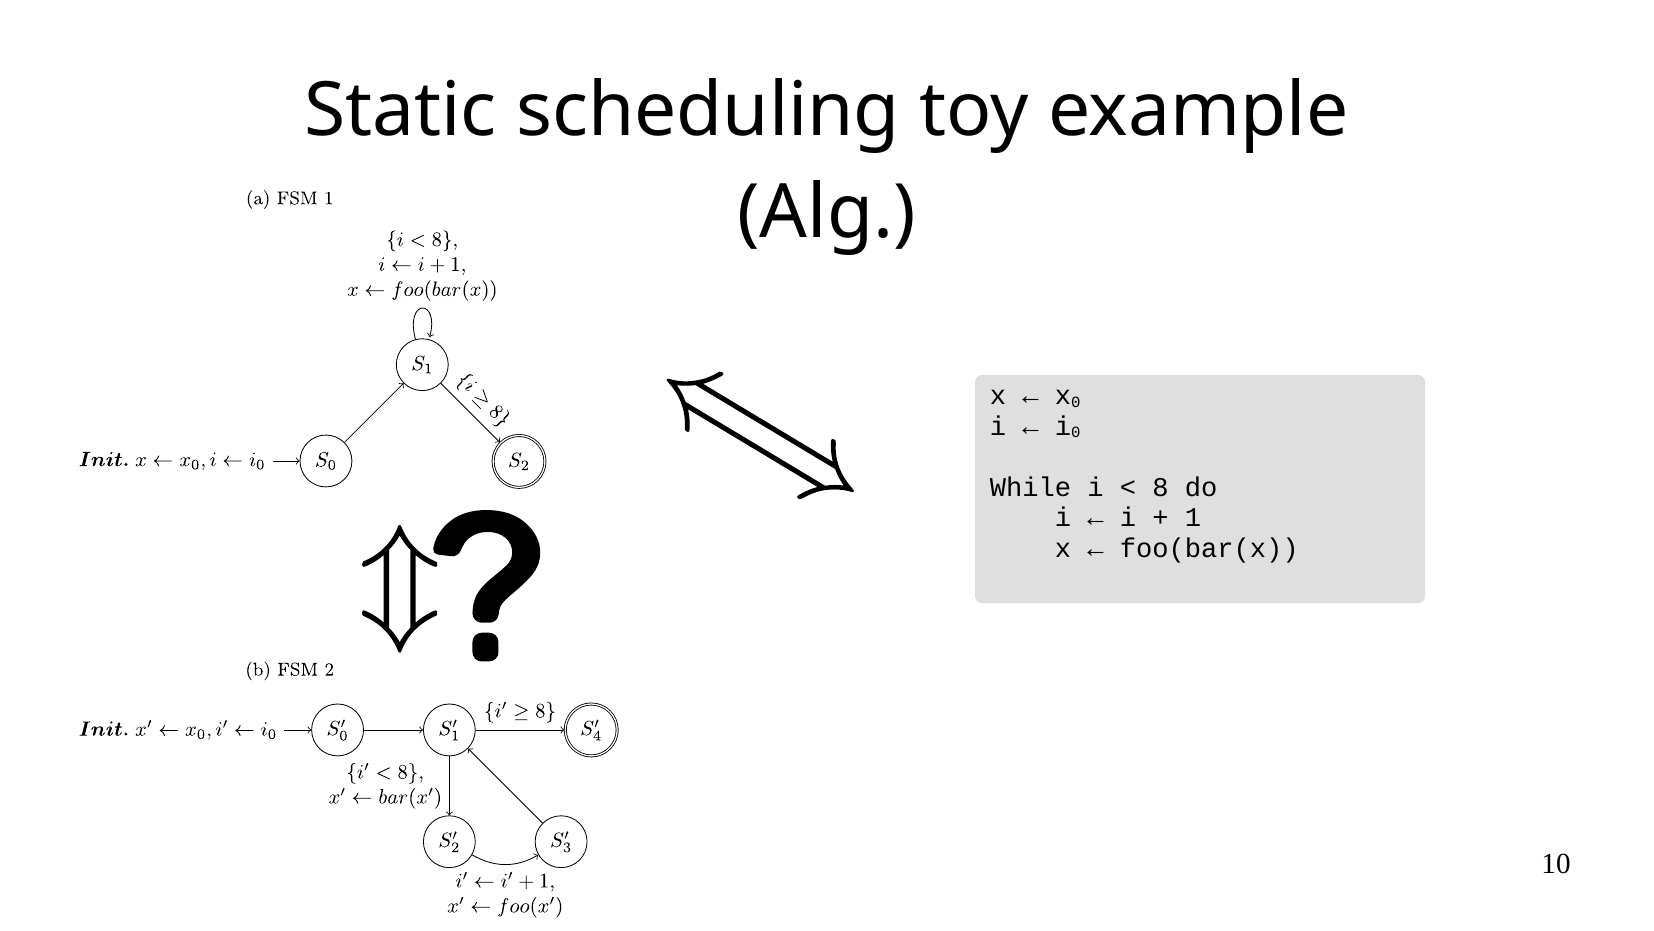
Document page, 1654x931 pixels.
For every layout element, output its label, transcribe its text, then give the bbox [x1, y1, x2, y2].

text_box [981, 374, 1426, 604]
picture [70, 187, 713, 926]
text_box x ← x0 i ← i0 While i < 8 do i ← i + 1 x ← foo(bar(x)) [975, 375, 1351, 604]
text_box [362, 525, 410, 653]
text_box [651, 354, 863, 513]
text_box Static scheduling toy example (Alg.) [200, 47, 1454, 156]
